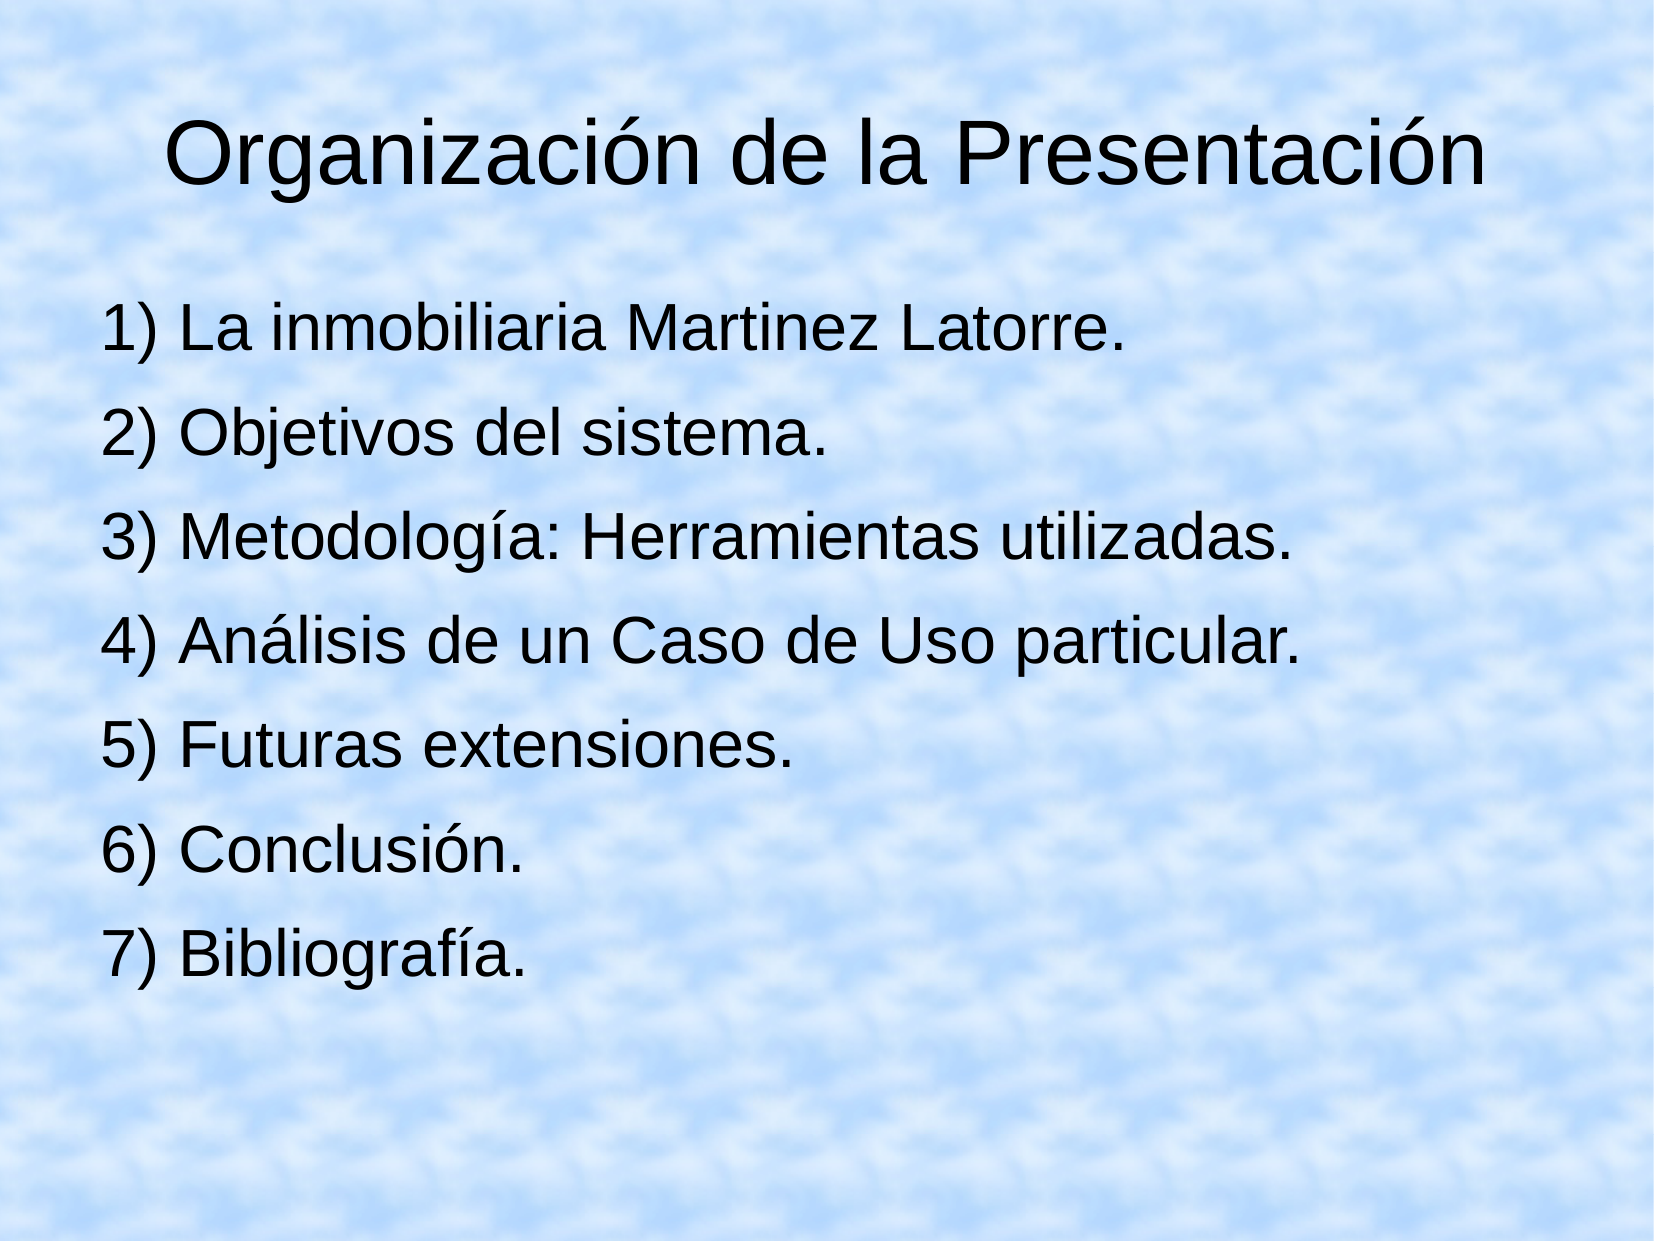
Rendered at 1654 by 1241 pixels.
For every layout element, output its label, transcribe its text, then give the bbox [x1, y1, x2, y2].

title Organización de la Presentación [82, 49, 1571, 257]
list La inmobiliaria Martinez Latorre. Objetivos del sistema. Metodología: Herramientas utilizadas. Análisis de un Caso de Uso particular. Futuras extensiones. Conclusión. Bibliografía. [82, 290, 1571, 1010]
picture [0, 0, 1654, 1241]
